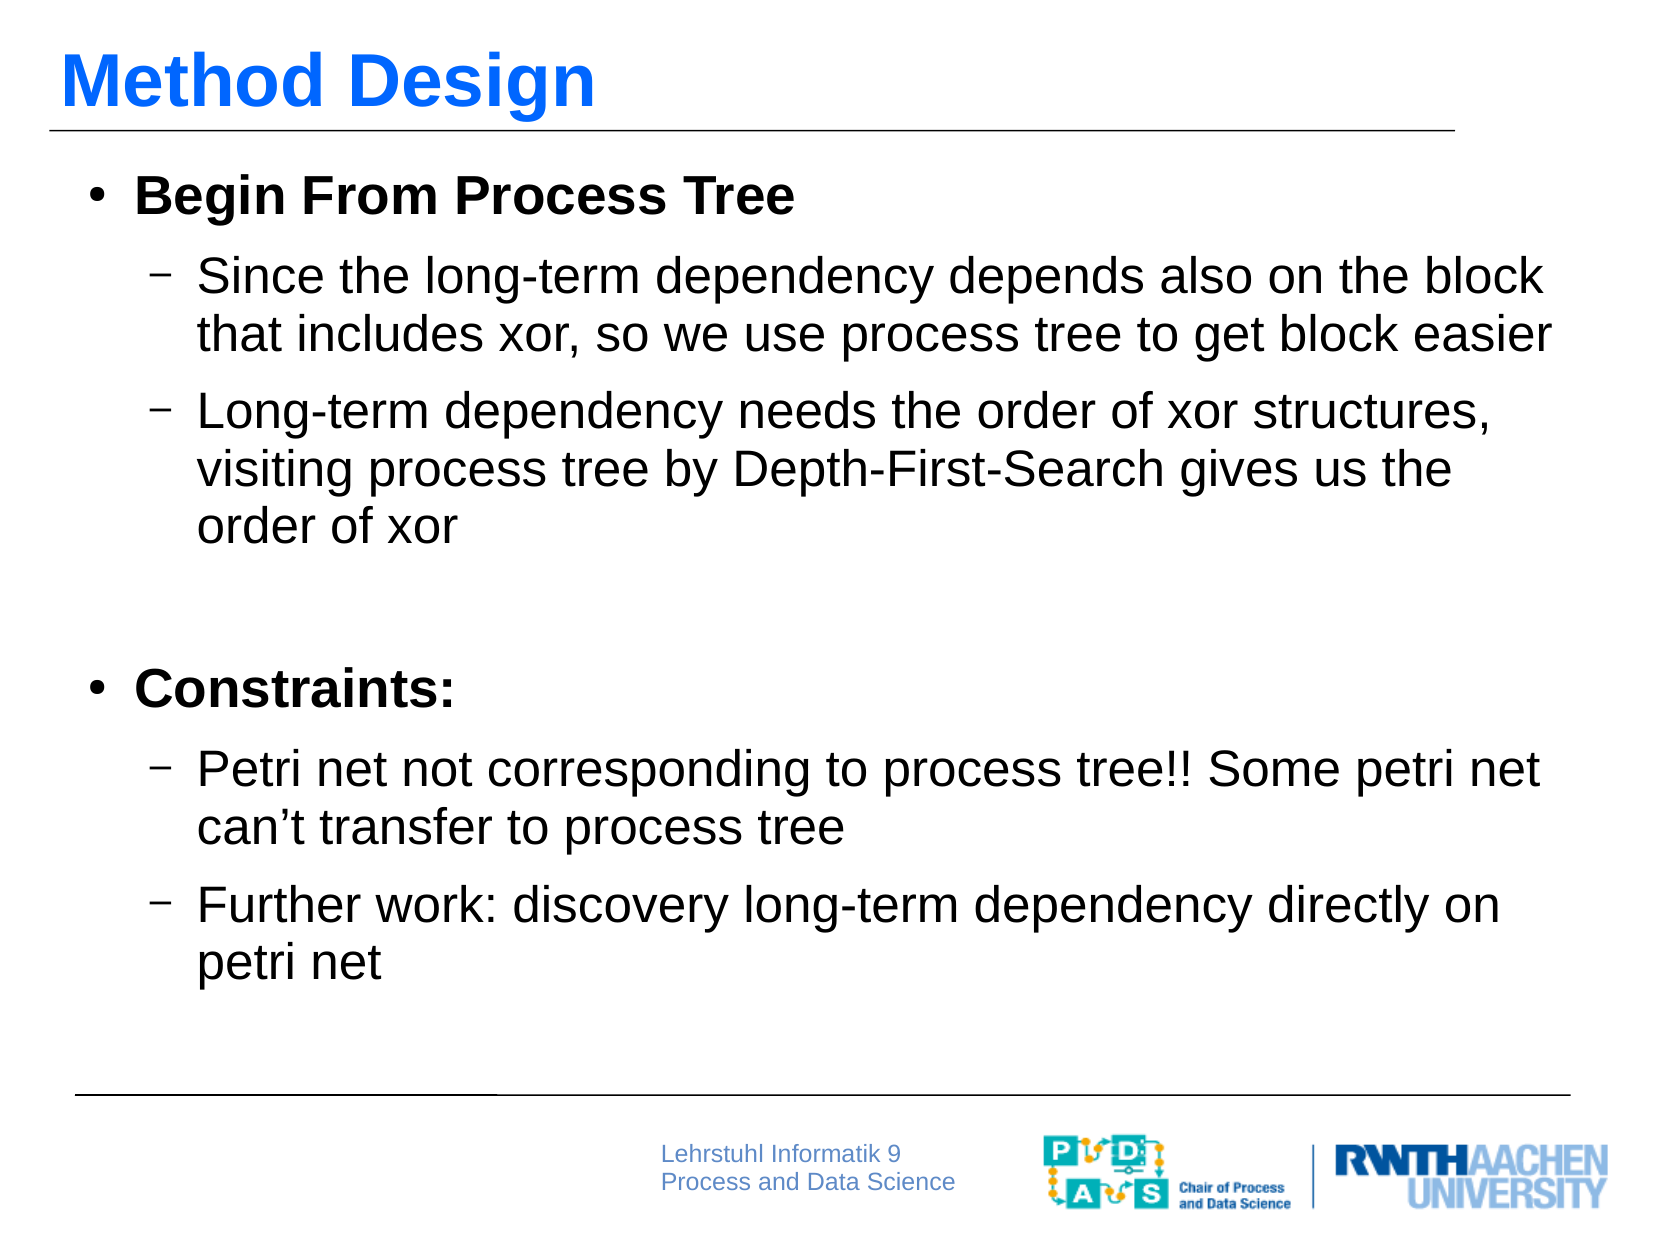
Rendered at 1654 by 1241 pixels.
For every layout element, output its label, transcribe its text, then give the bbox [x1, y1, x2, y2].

list Begin From Process Tree Since the long-term dependency depends also on the block that includes xor, so we use process tree to get block easier Long-term dependency needs the order of xor structures, visiting process tree by Depth-First-Search gives us the order of xor Constraints: Petri net not corresponding to process tree!! Some petri net can’t transfer to process tree Further work: discovery long-term dependency directly on petri net [71, 165, 1561, 1021]
picture [1005, 1090, 1647, 1241]
title Method Design [60, 30, 1549, 131]
